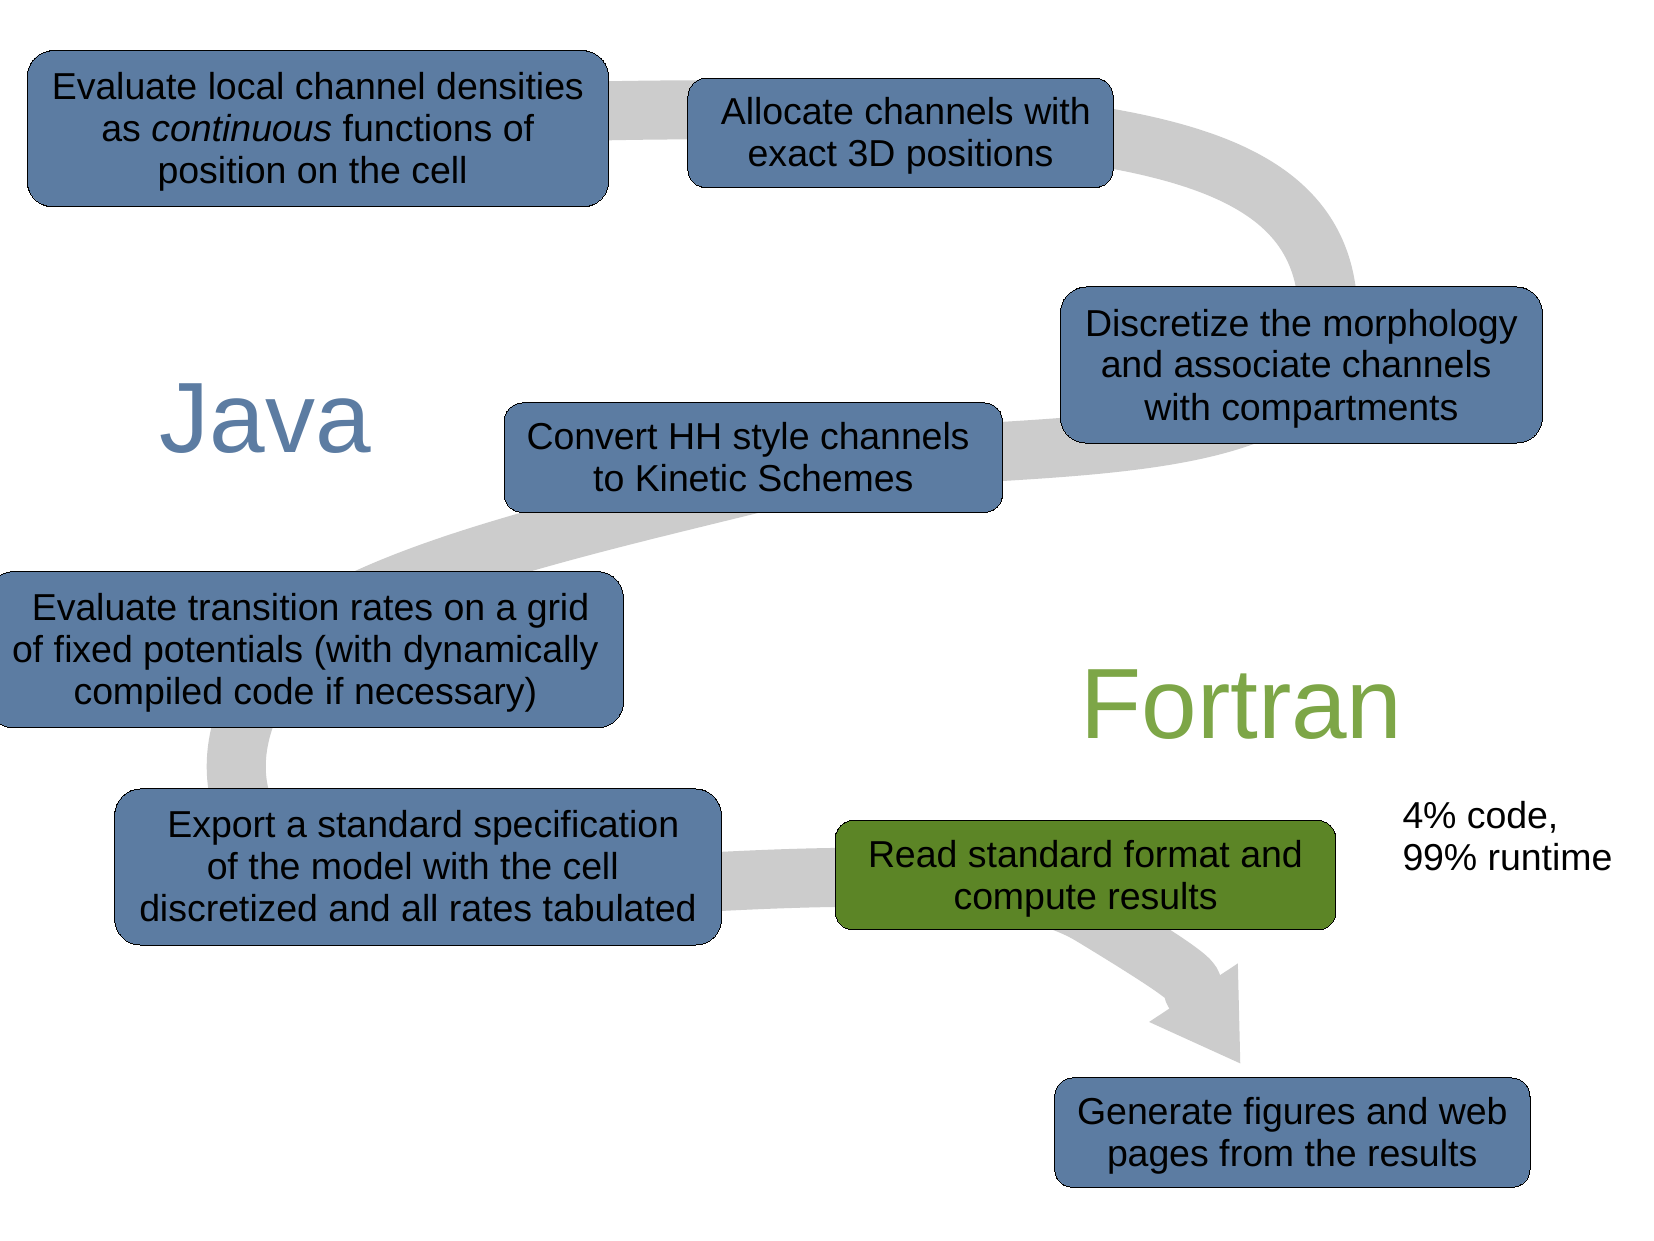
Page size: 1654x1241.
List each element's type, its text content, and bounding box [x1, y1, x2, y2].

text_box Generate figures and web pages from the results [1054, 1077, 1531, 1188]
text_box Evaluate local channel densities as continuous functions of position on the cell [27, 50, 609, 207]
text_box Allocate channels with exact 3D positions [687, 78, 1114, 188]
text_box Discretize the morphology and associate channels with compartments [1060, 286, 1543, 444]
text_box Export a standard specification of the model with the cell discretized and all rates tabulated [114, 788, 722, 946]
text_box Evaluate transition rates on a grid of fixed potentials (with dynamically compiled code if necessary) [0, 571, 624, 728]
text_box 4% code, 99% runtime [1387, 787, 1628, 895]
text_box Convert HH style channels to Kinetic Schemes [504, 402, 1003, 513]
text_box Java [144, 354, 383, 494]
text_box Fortran [1065, 641, 1419, 781]
text_box Read standard format and compute results [835, 820, 1336, 930]
